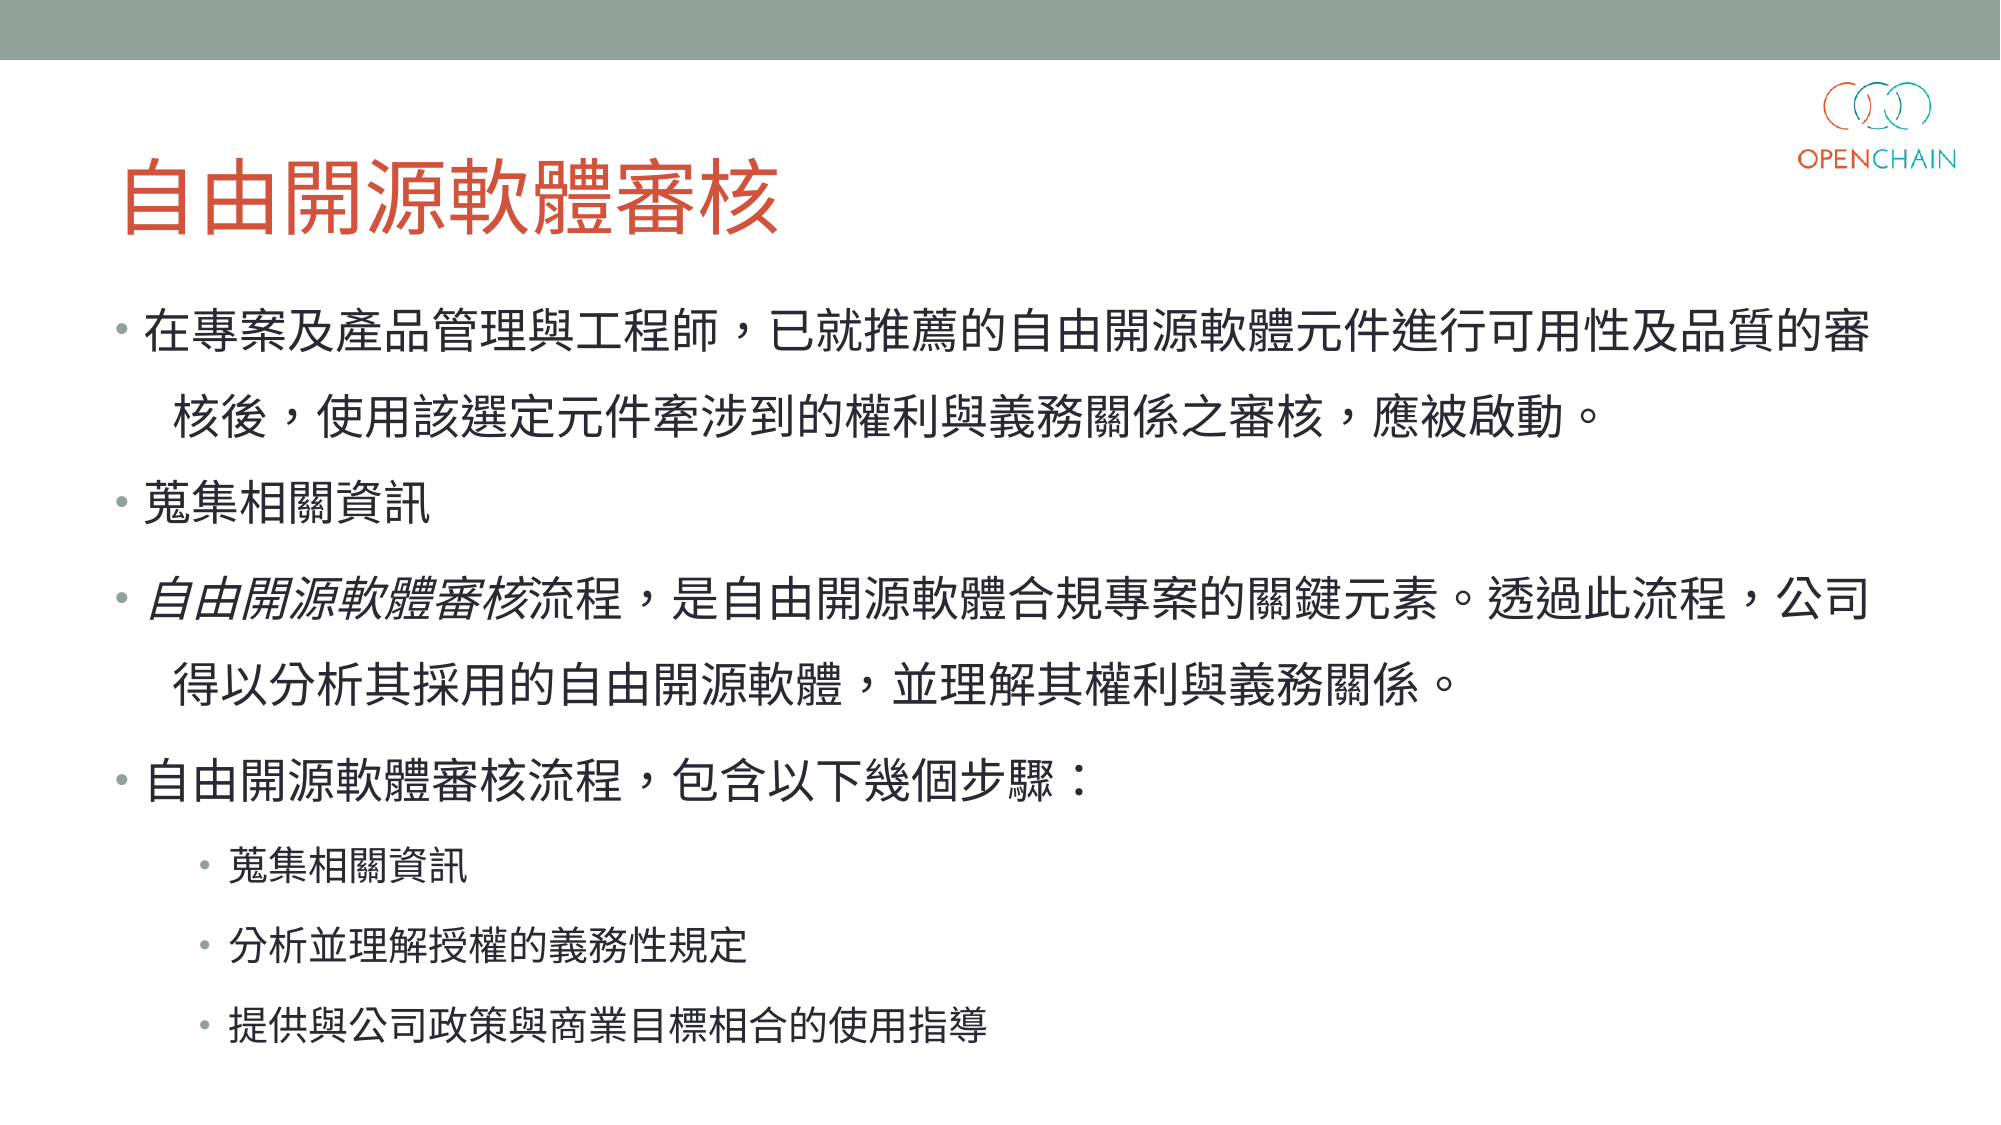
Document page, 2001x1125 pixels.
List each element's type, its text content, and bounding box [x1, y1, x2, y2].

list 在專案及產品管理與工程師，已就推薦的自由開源軟體元件進行可用性及品質的審核後，使用該選定元件牽涉到的權利與義務關係之審核，應被啟動。 蒐集相關資訊 自由開源軟體審核流程，是自由開源軟體合規專案的關鍵元素。透過此流程，公司得以分析其採用的自由開源軟體，並理解其權利與義務關係。 自由開源軟體審核流程，包含以下幾個步驟： 蒐集相關資訊 分析並理解授權的義務性規定 提供與公司政策與商業目標相合的使用指導 [99, 263, 1900, 1064]
title 自由開源軟體審核 [99, 87, 1900, 251]
